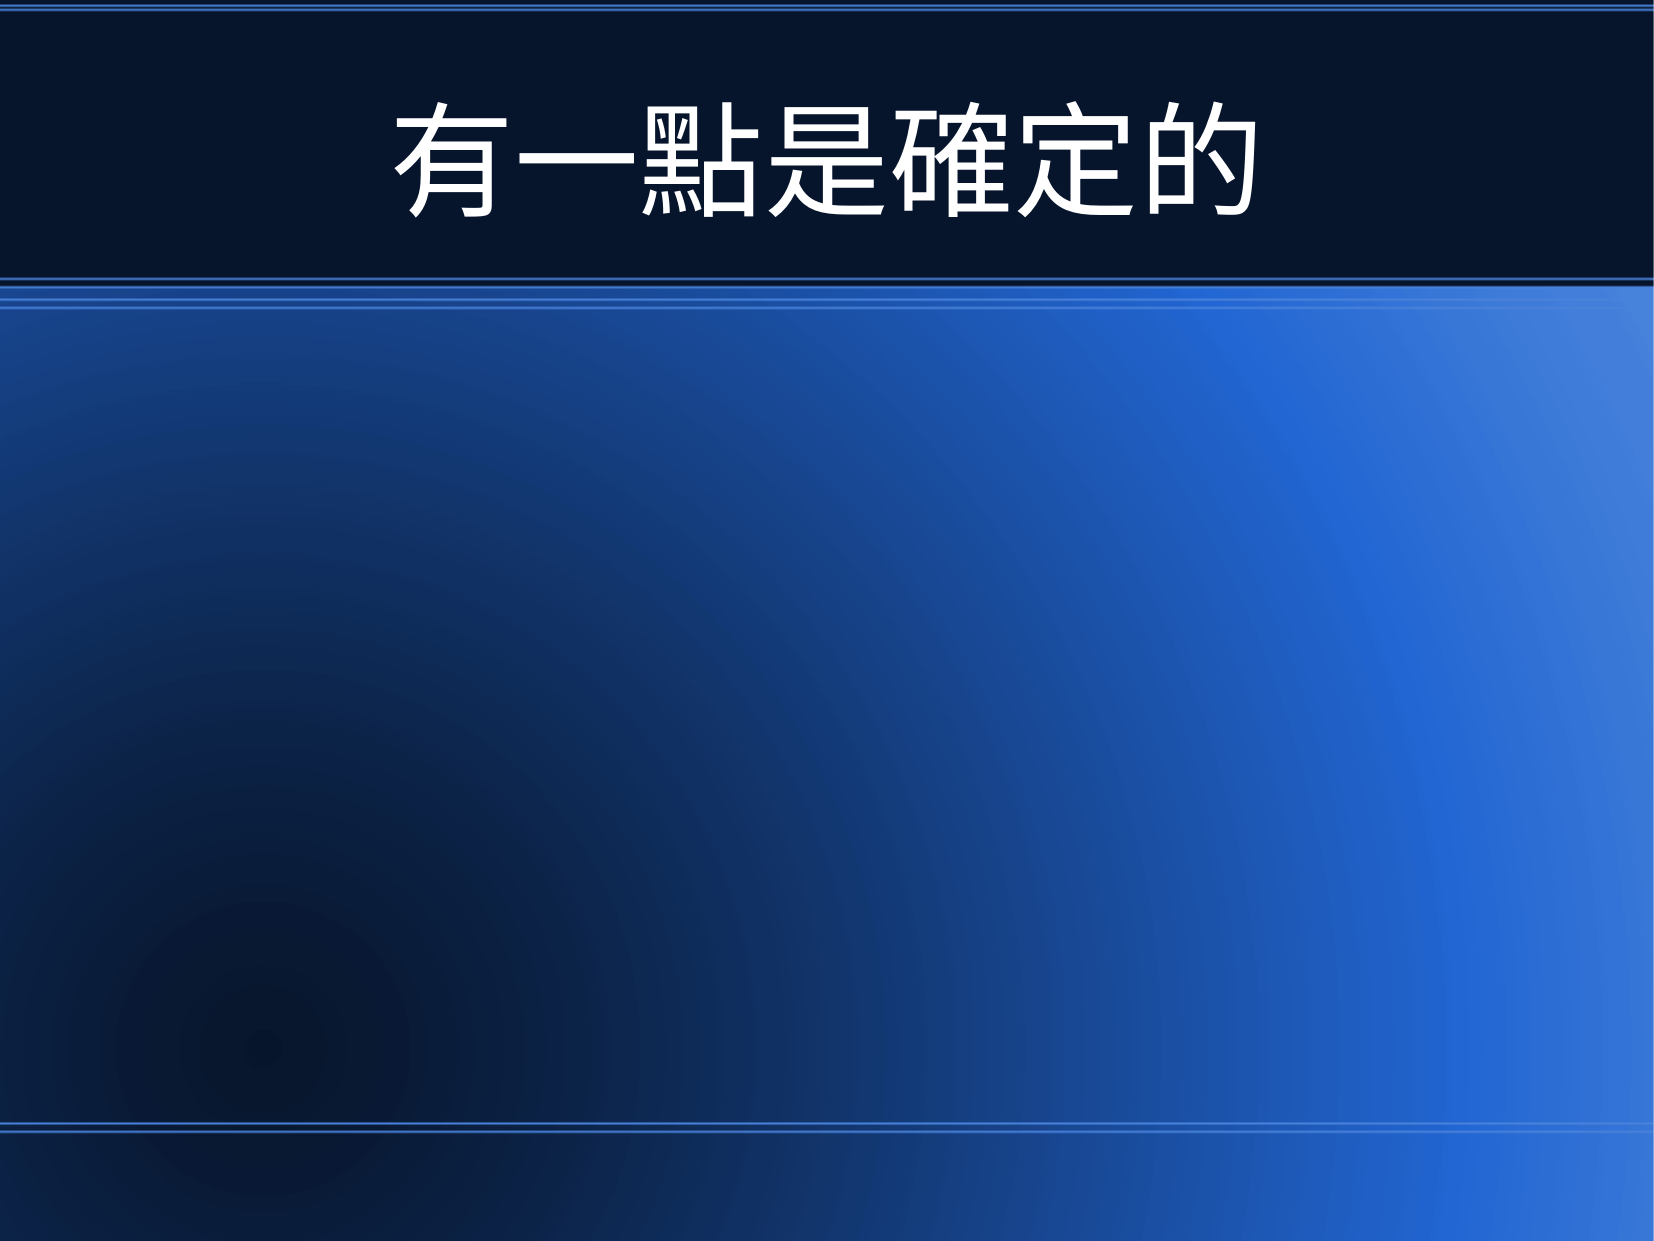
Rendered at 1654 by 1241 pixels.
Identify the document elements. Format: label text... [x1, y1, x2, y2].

picture [0, 0, 1654, 1241]
title 有一點是確定的 [82, 49, 1571, 257]
